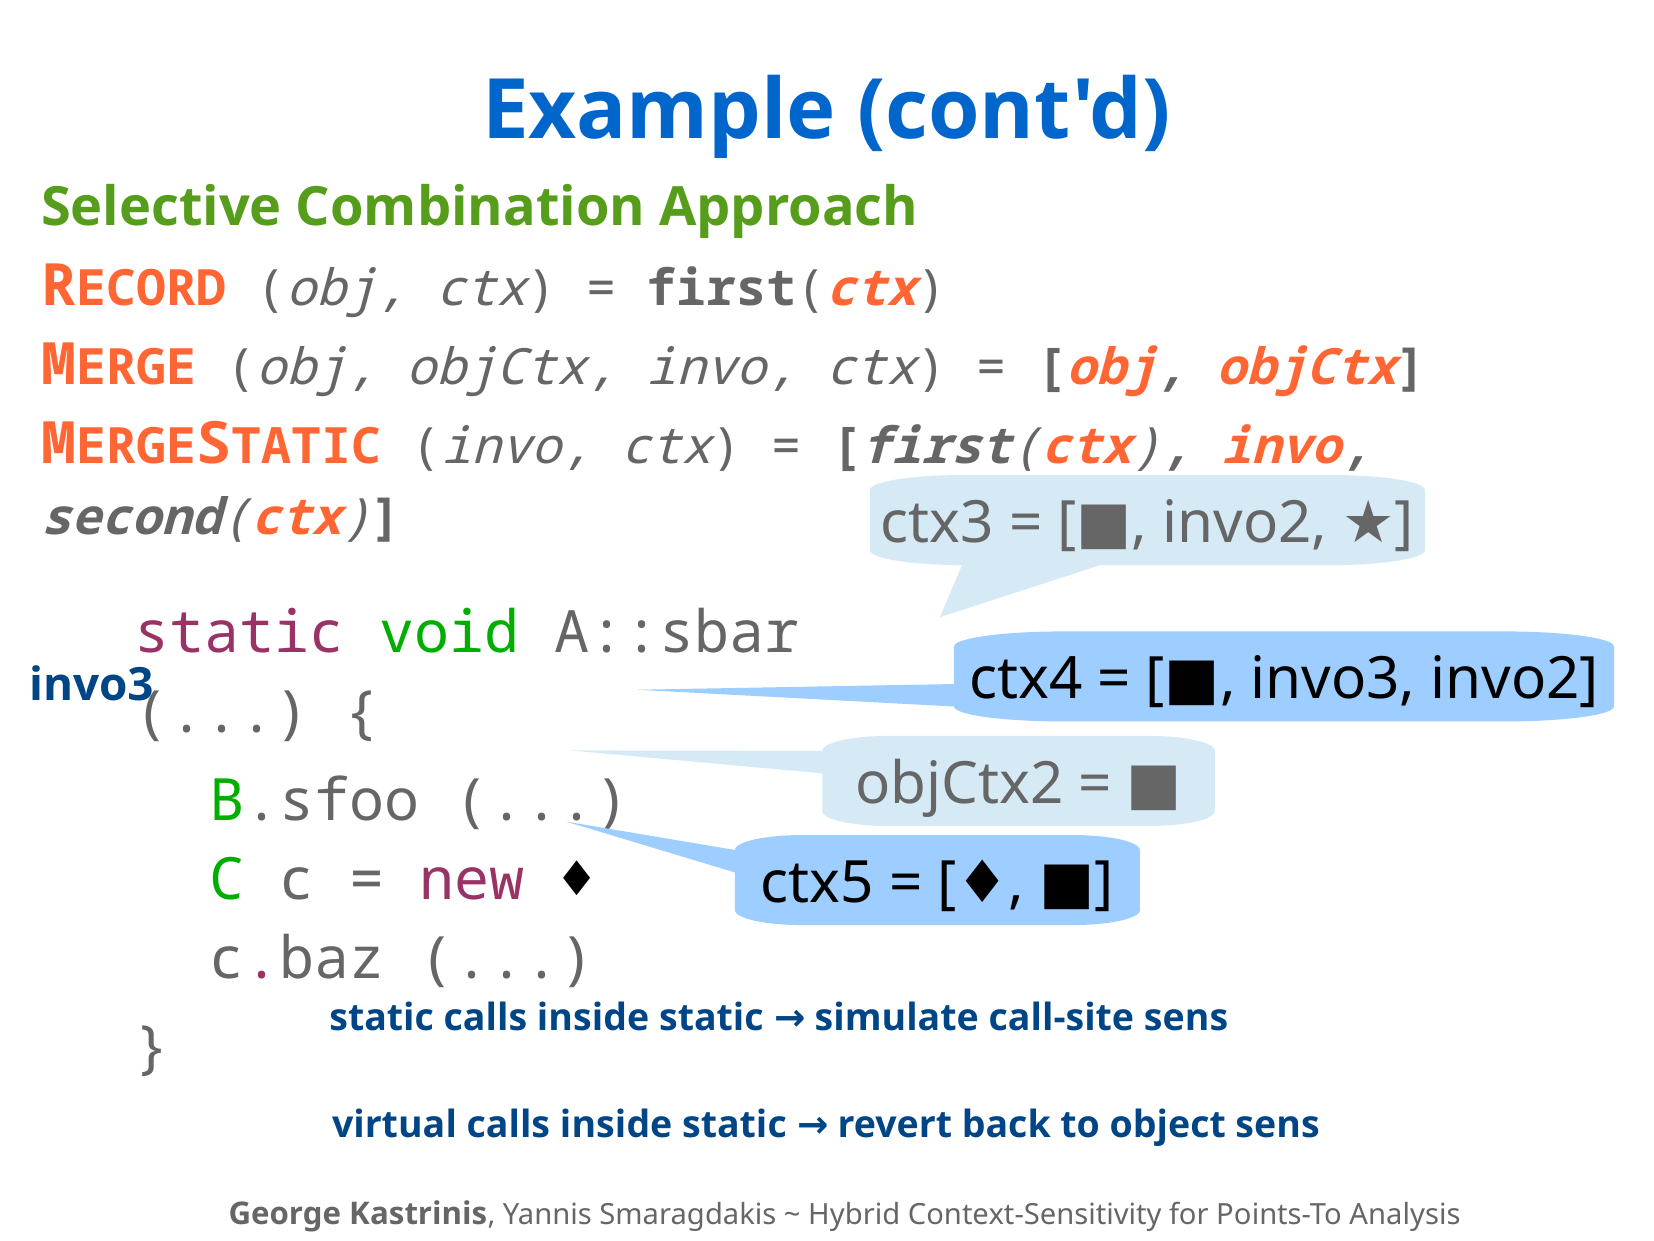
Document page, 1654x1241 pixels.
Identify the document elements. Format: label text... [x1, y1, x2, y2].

text_box ctx5 = [♦, ■] [566, 821, 1140, 926]
text_box Example (cont'd) [183, 41, 1471, 150]
text_box virtual calls inside static → revert back to object sens [174, 1089, 1480, 1166]
text_box ctx3 = [■, invo2, ★] [869, 475, 1425, 610]
text_box RECORD (obj, ctx) = first(ctx) MERGE (obj, objCtx, invo, ctx) = [obj, objCtx] MERGESTATIC (invo, ctx) = [first(ctx), invo, second(ctx)] [26, 235, 1654, 426]
text_box Selective Combination Approach [26, 159, 1161, 235]
text_box objCtx2 = ■ [570, 735, 1215, 827]
text_box ctx4 = [■, invo3, invo2] [637, 631, 1615, 722]
text_box static calls inside static → simulate call-site sens [126, 983, 1432, 1060]
text_box invo3 [2, 644, 181, 809]
text_box static void A::sbar (...) { B.sfoo (...) C c = new ♦ c.baz (...) } [119, 583, 962, 908]
